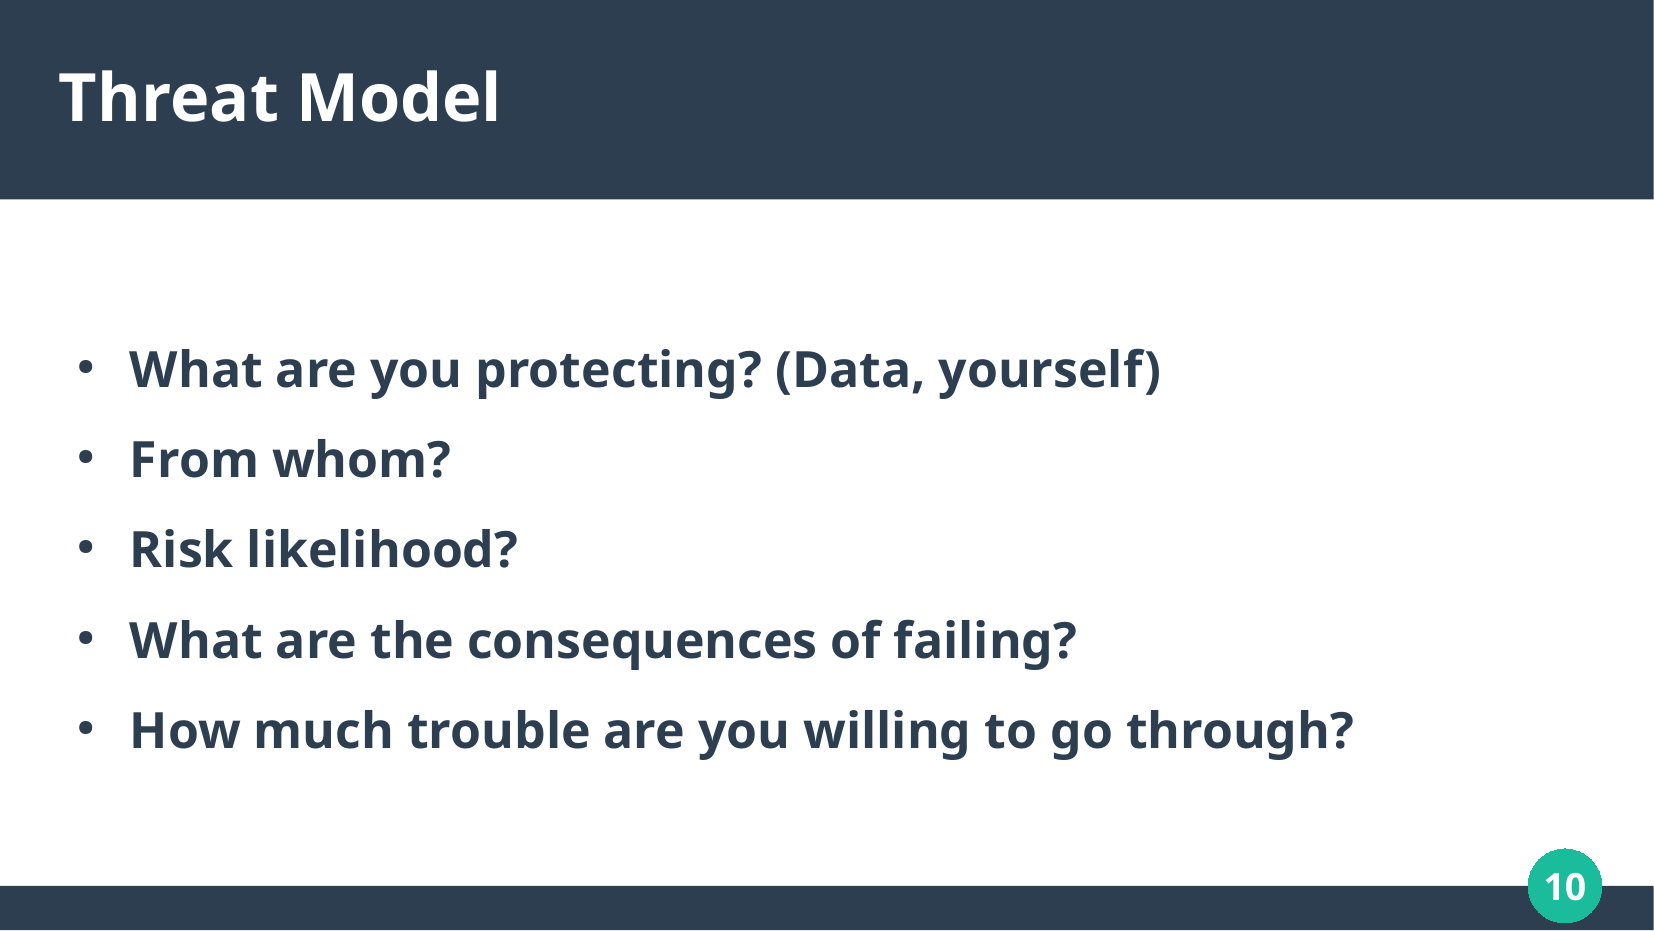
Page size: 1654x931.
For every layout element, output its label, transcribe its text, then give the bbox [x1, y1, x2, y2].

title Threat Model [59, 37, 1595, 155]
list What are you protecting? (Data, yourself) From whom? Risk likelihood? What are the consequences of failing? How much trouble are you willing to go through? [59, 243, 1595, 864]
